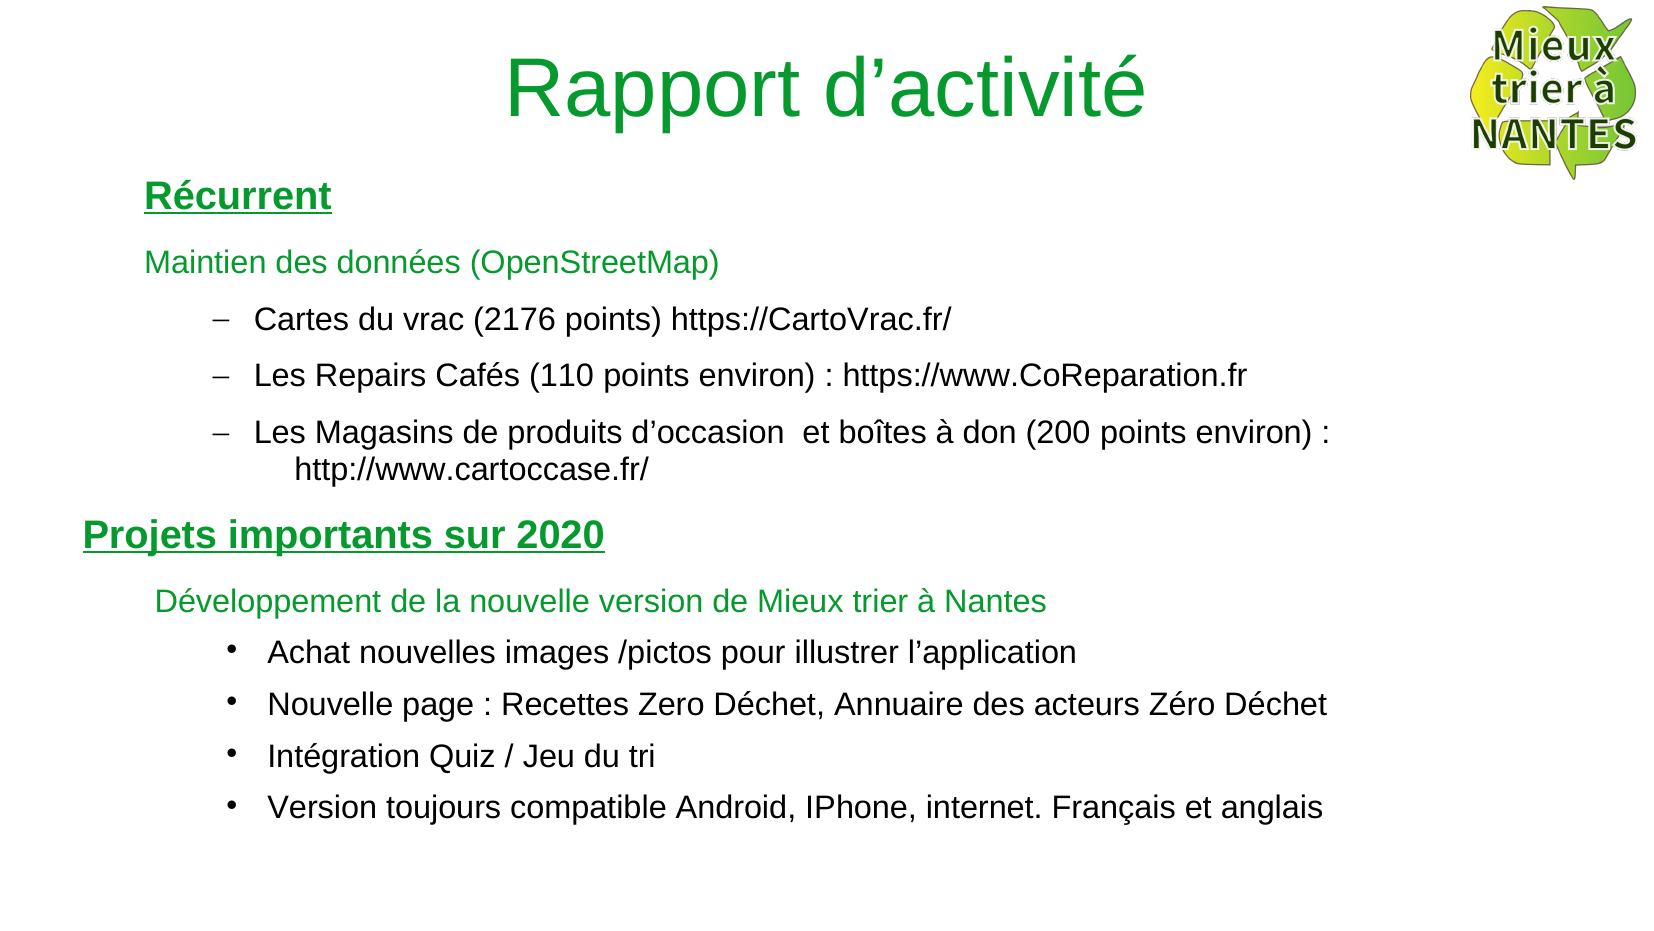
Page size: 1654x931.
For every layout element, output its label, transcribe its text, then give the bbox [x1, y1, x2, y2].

picture [1470, 6, 1637, 180]
list Récurrent Maintien des données (OpenStreetMap) Cartes du vrac (2176 points) https://CartoVrac.fr/ Les Repairs Cafés (110 points environ) : https://www.CoReparation.fr Les Magasins de produits d’occasion et boîtes à don (200 points environ) : http://www.cartoccase.fr/ Projets importants sur 2020 Développement de la nouvelle version de Mieux trier à Nantes Achat nouvelles images /pictos pour illustrer l’application Nouvelle page : Recettes Zero Déchet, Annuaire des acteurs Zéro Déchet Intégration Quiz / Jeu du tri Version toujours compatible Android, IPhone, internet. Français et anglais [82, 170, 1571, 827]
title Rapport d’activité [82, 7, 1470, 163]
